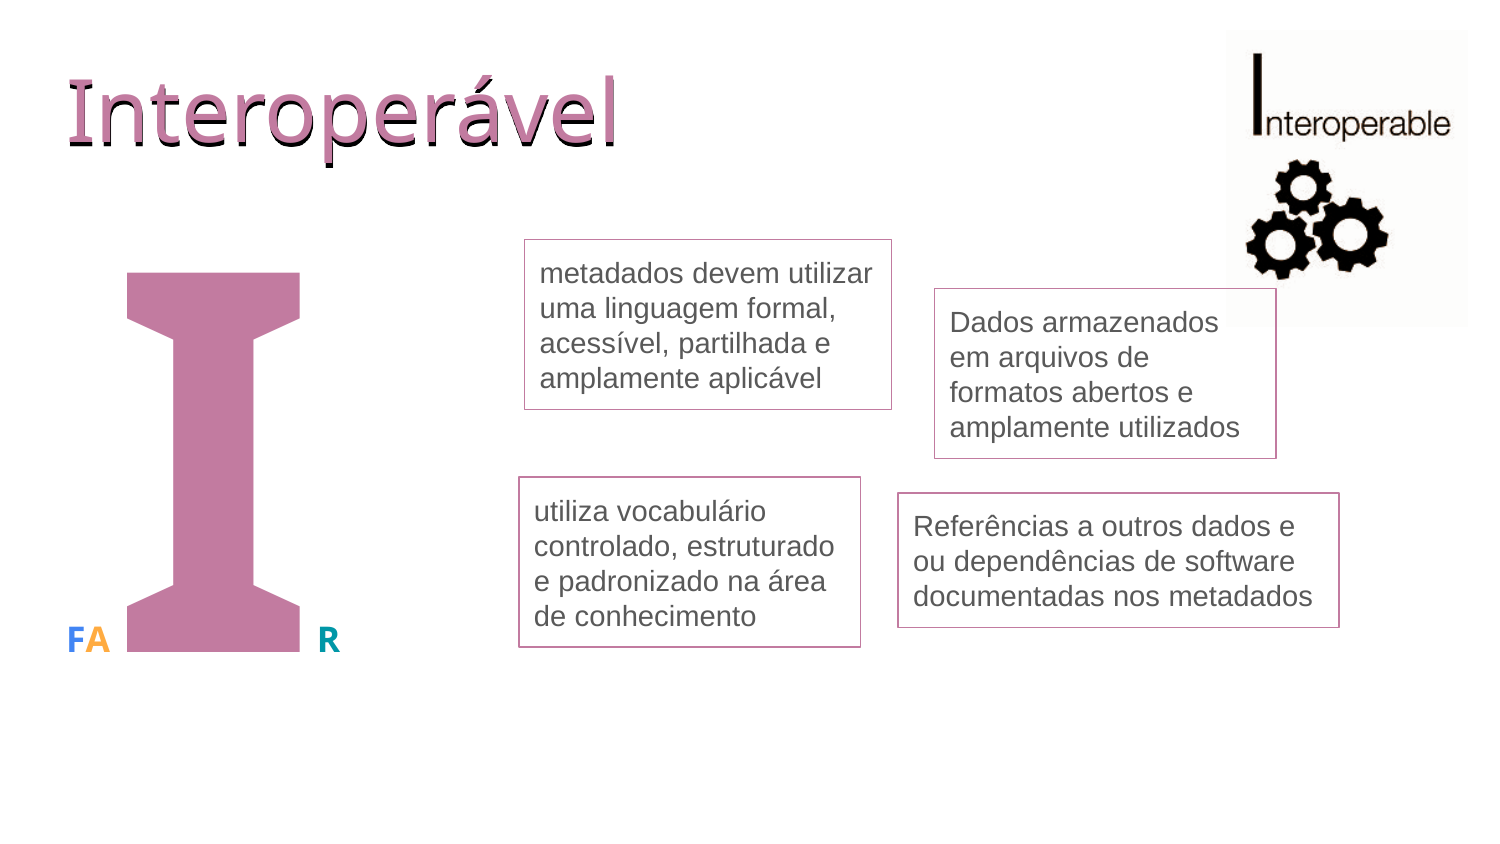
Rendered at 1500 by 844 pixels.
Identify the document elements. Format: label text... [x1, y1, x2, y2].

text_box Dados armazenados em arquivos de formatos abertos e amplamente utilizados [934, 288, 1277, 459]
text_box utiliza vocabulário controlado, estruturado e padronizado na área de conhecimento [518, 476, 861, 647]
title Interoperável [51, 40, 1226, 179]
text_box metadados devem utilizar uma linguagem formal, acessível, partilhada e amplamente aplicável [524, 239, 892, 410]
text_box Referências a outros dados e ou dependências de software documentadas nos metadados [898, 492, 1339, 628]
picture [1226, 30, 1468, 327]
title FAIR [51, 179, 482, 775]
